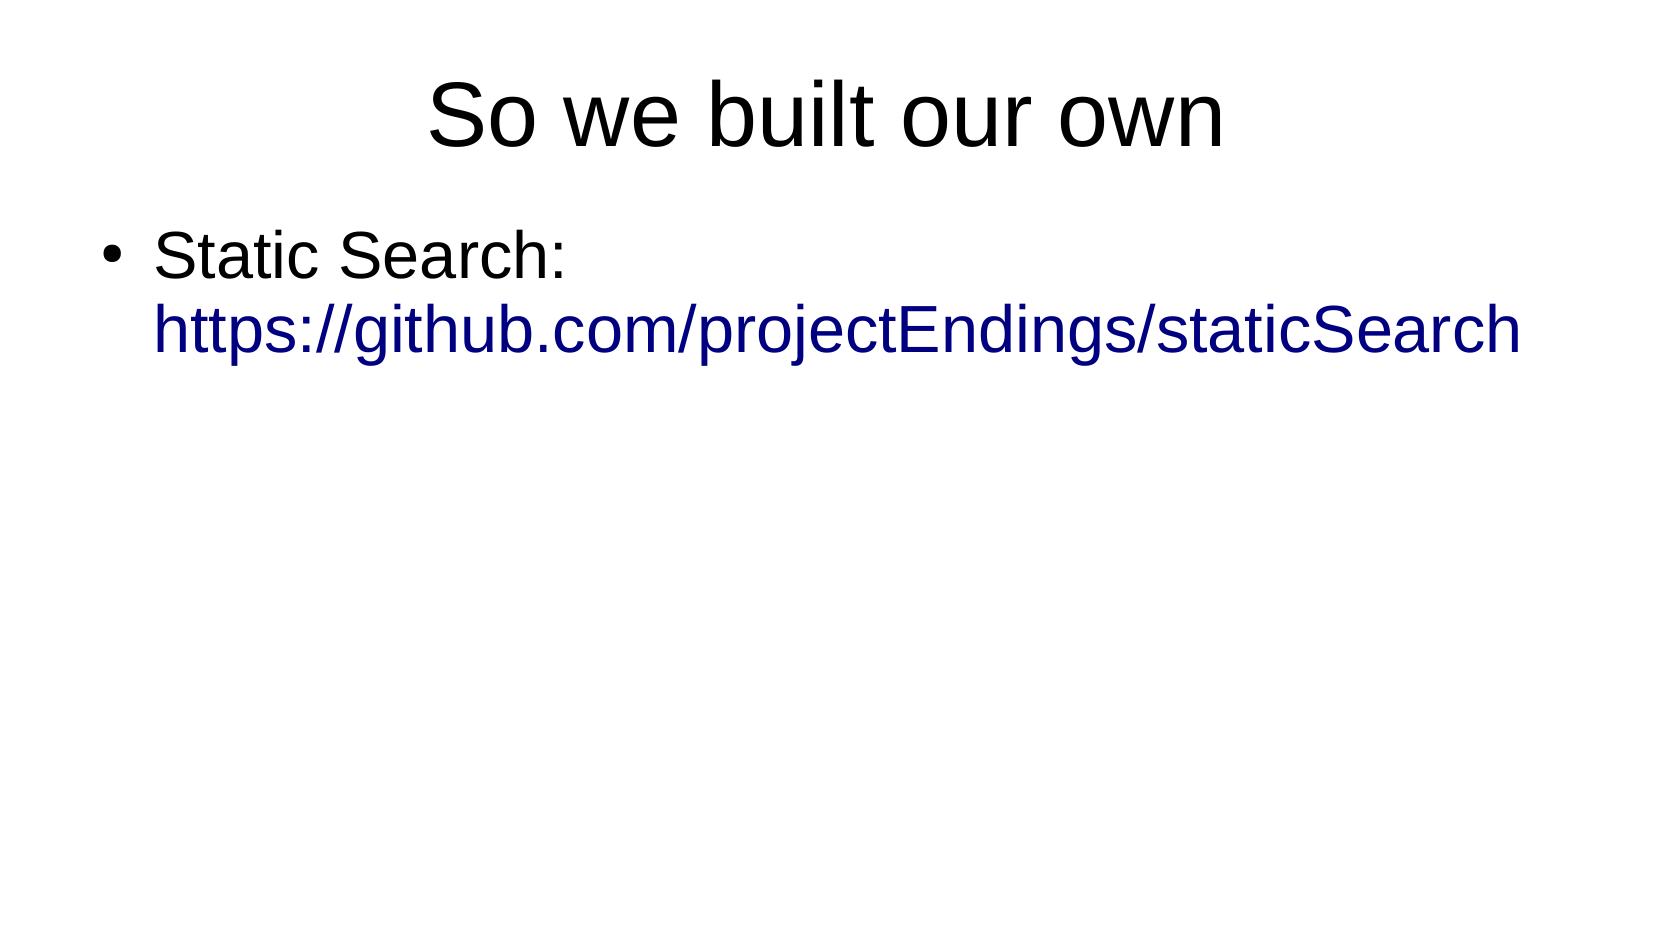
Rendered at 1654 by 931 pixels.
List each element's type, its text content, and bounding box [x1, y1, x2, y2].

title So we built our own [82, 37, 1571, 193]
list Static Search: https://github.com/projectEndings/staticSearch [82, 217, 1571, 758]
